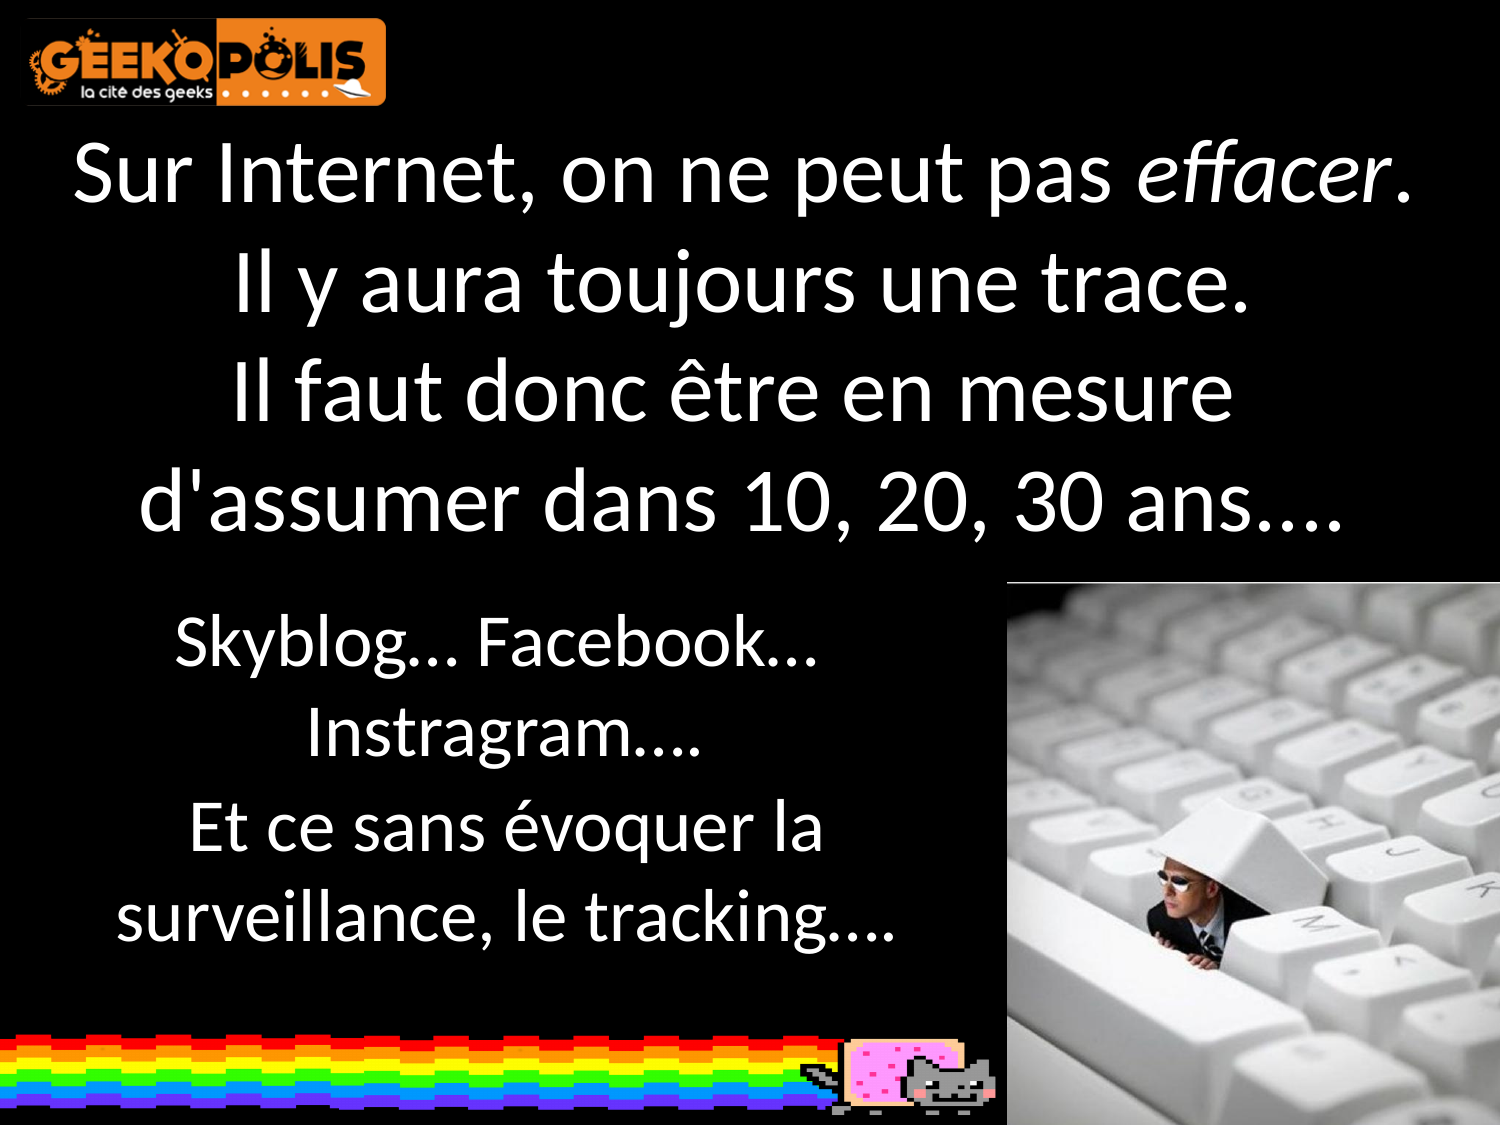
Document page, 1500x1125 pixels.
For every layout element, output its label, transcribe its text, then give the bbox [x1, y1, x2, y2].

text_box Skyblog… Facebook… Instragram…. [0, 584, 1010, 779]
text_box Sur Internet, on ne peut pas effacer. Il y aura toujours une trace. Il faut donc être en mesure d'assumer dans 10, 20, 30 ans.... [0, 102, 1494, 558]
text_box Et ce sans évoquer la surveillance, le tracking…. [2, 769, 1013, 965]
picture [17, 11, 390, 113]
picture [1007, 582, 1500, 1125]
picture [0, 1027, 1004, 1121]
